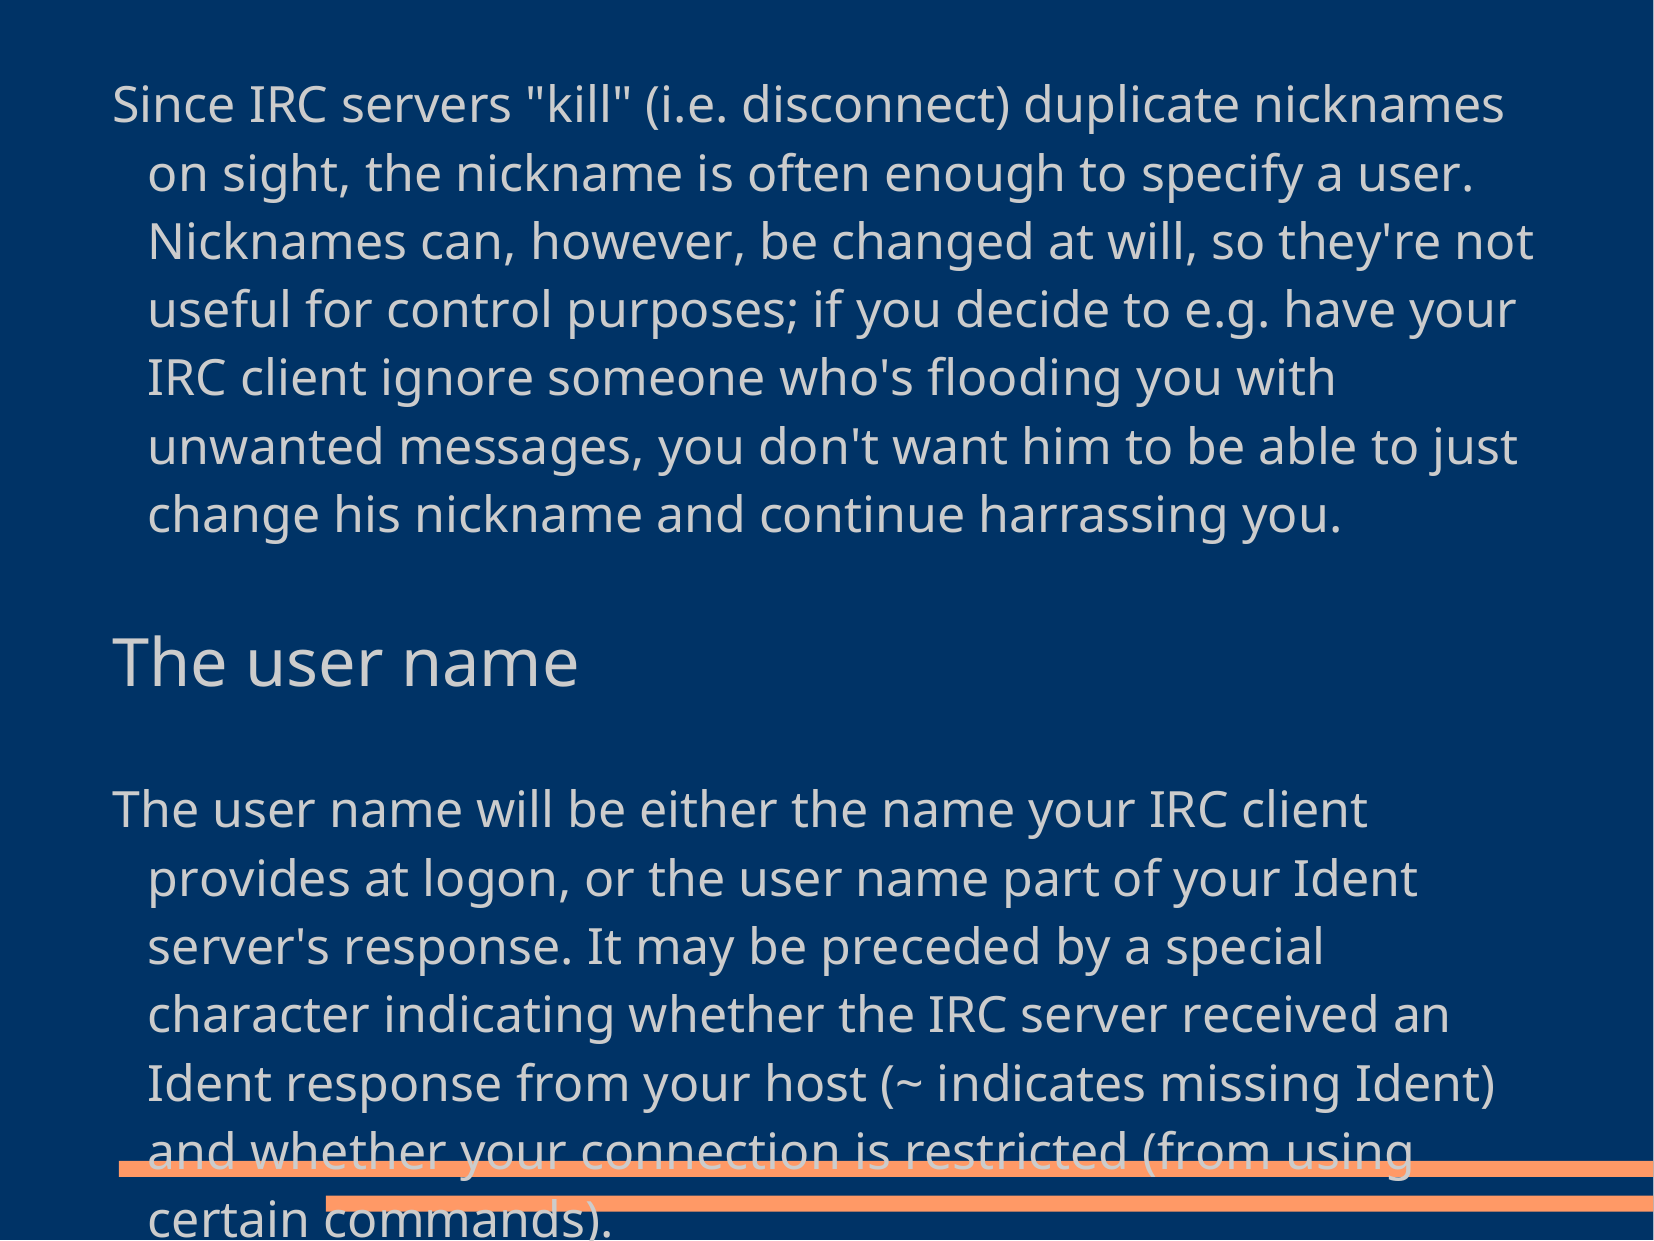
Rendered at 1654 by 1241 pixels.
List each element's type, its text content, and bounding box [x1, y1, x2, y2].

subtitle The nickname Since IRC servers "kill" (i.e. disconnect) duplicate nicknames on sight, the nickname is often enough to specify a user. Nicknames can, however, be changed at will, so they're not useful for control purposes; if you decide to e.g. have your IRC client ignore someone who's flooding you with unwanted messages, you don't want him to be able to just change his nickname and continue harrassing you. The user name The user name will be either the name your IRC client provides at logon, or the user name part of your Ident server's response. It may be preceded by a special character indicating whether the IRC server received an Ident response from your host (~ indicates missing Ident) and whether your connection is restricted (from using certain commands). [112, 37, 1552, 1126]
